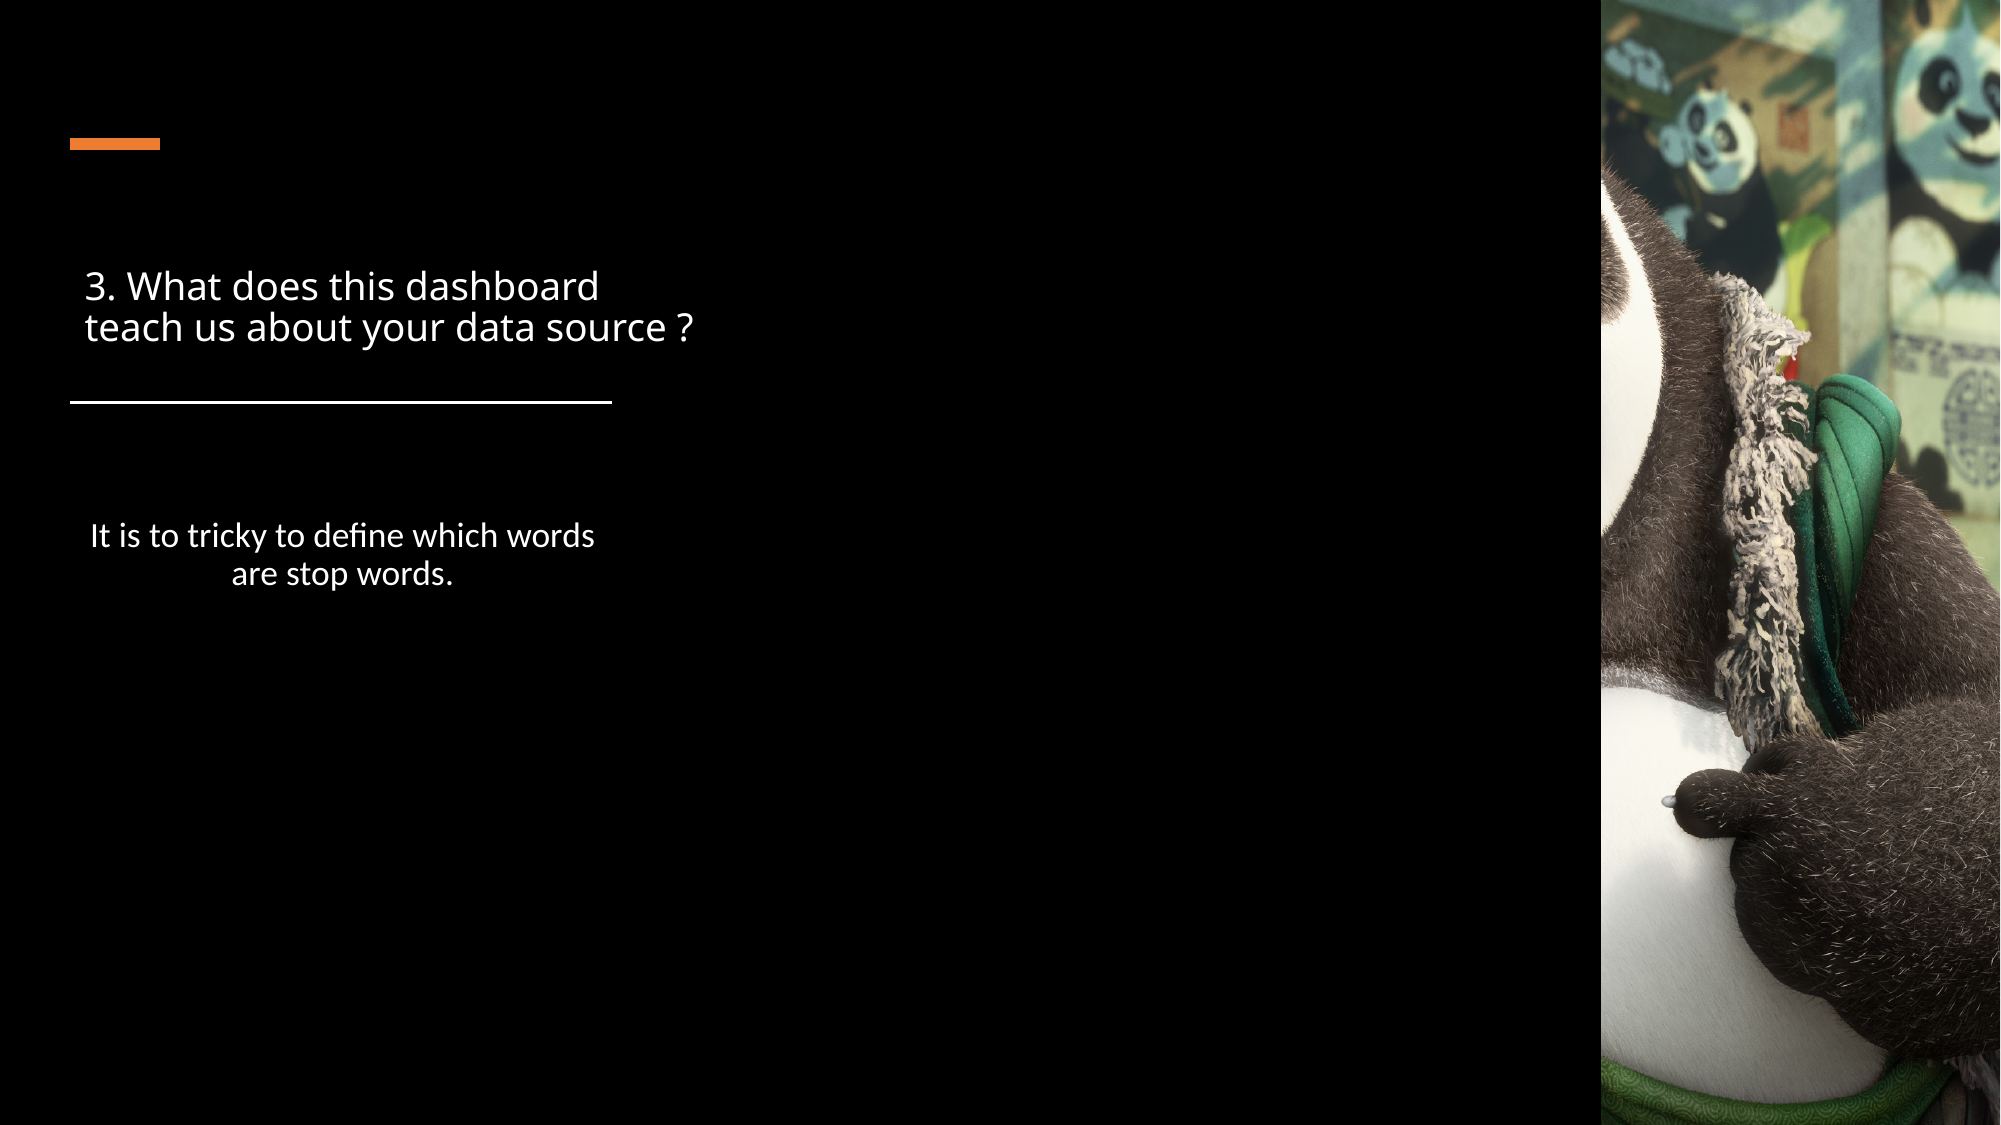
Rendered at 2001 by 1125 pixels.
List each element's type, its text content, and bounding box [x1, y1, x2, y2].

list It is to tricky to define which words are stop words. [60, 445, 626, 972]
title 3. What does this dashboard teach us about your data source ? [69, 219, 714, 404]
picture [1601, 0, 2000, 1125]
text_box [0, 0, 1601, 1125]
